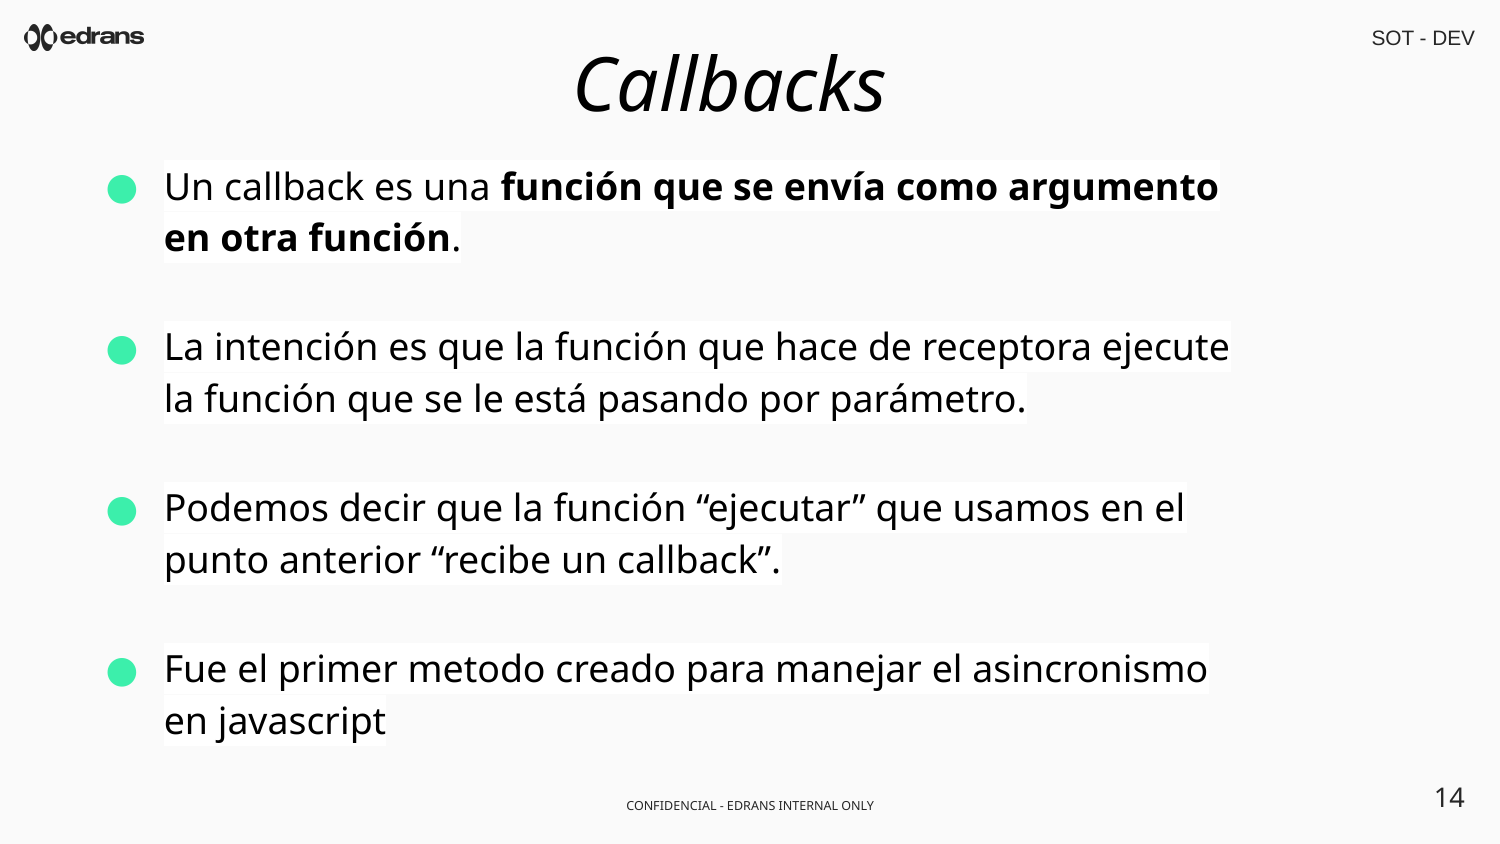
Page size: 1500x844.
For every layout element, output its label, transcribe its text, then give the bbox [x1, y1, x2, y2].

text_box Callbacks [558, 23, 945, 126]
text_box SOT - DEV [1266, 24, 1475, 51]
text_box Un callback es una función que se envía como argumento en otra función. La intención es que la función que hace de receptora ejecute la función que se le está pasando por parámetro. Podemos decir que la función “ejecutar” que usamos en el punto anterior “recibe un callback”. Fue el primer metodo creado para manejar el asincronismo en javascript [73, 140, 1258, 644]
text_box CONFIDENCIAL - EDRANS INTERNAL ONLY [613, 797, 887, 814]
slide_number <número> [1389, 764, 1480, 830]
picture [24, 24, 144, 51]
